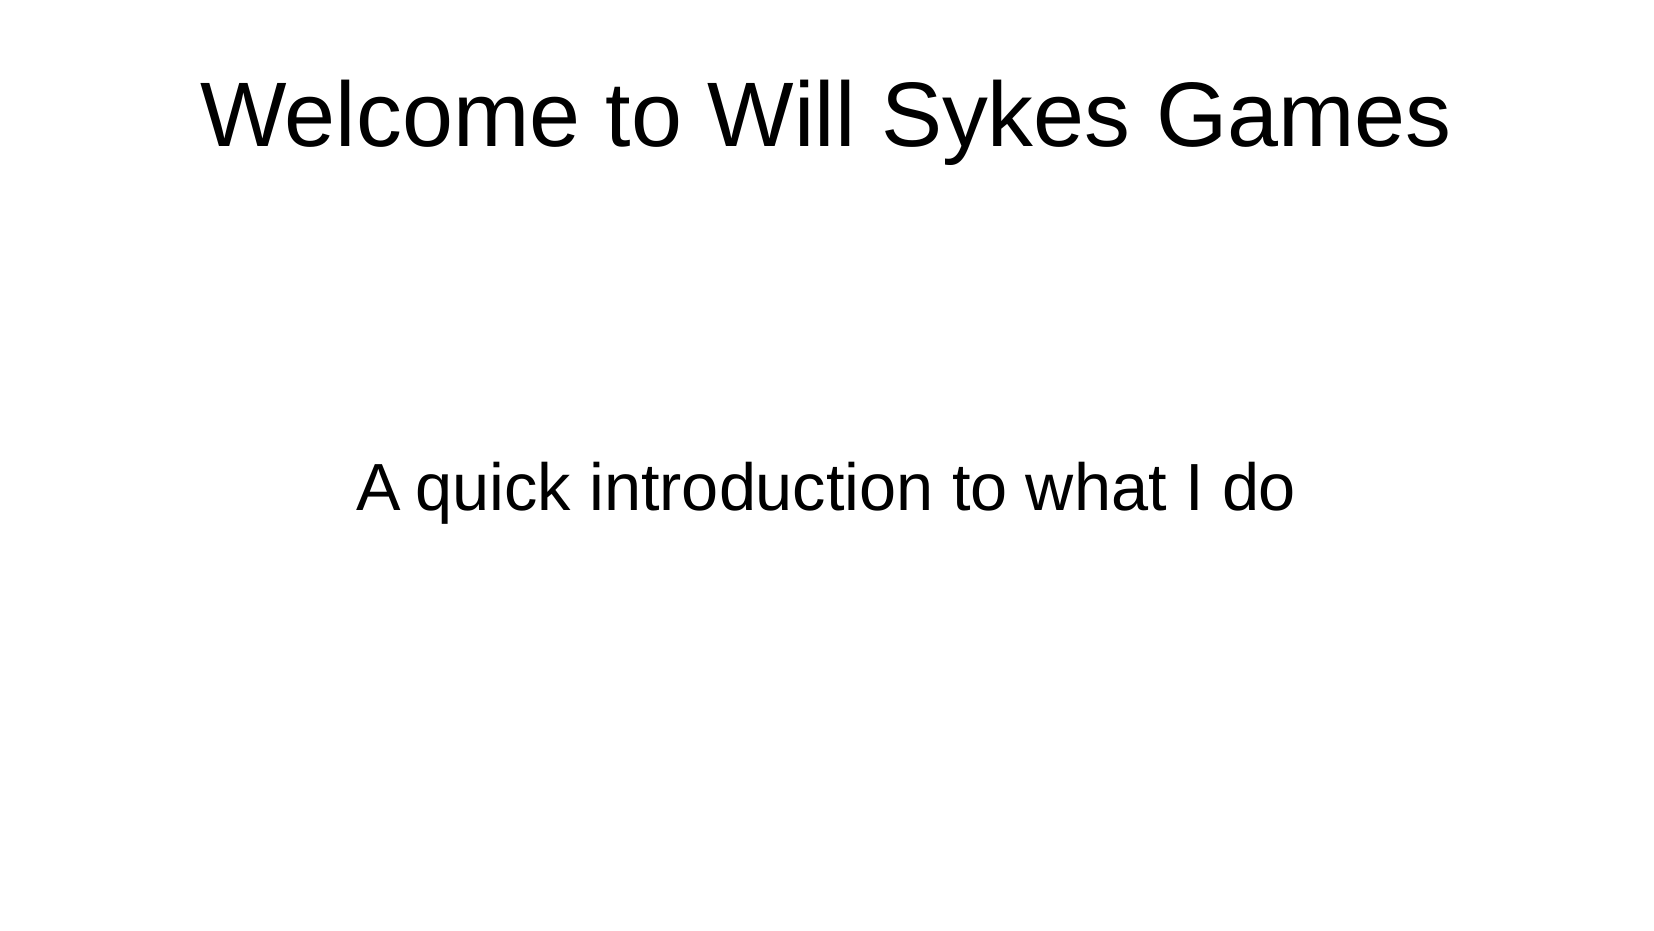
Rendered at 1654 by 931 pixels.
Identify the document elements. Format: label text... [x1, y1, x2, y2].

subtitle A quick introduction to what I do [82, 217, 1571, 758]
title Welcome to Will Sykes Games [82, 37, 1571, 193]
